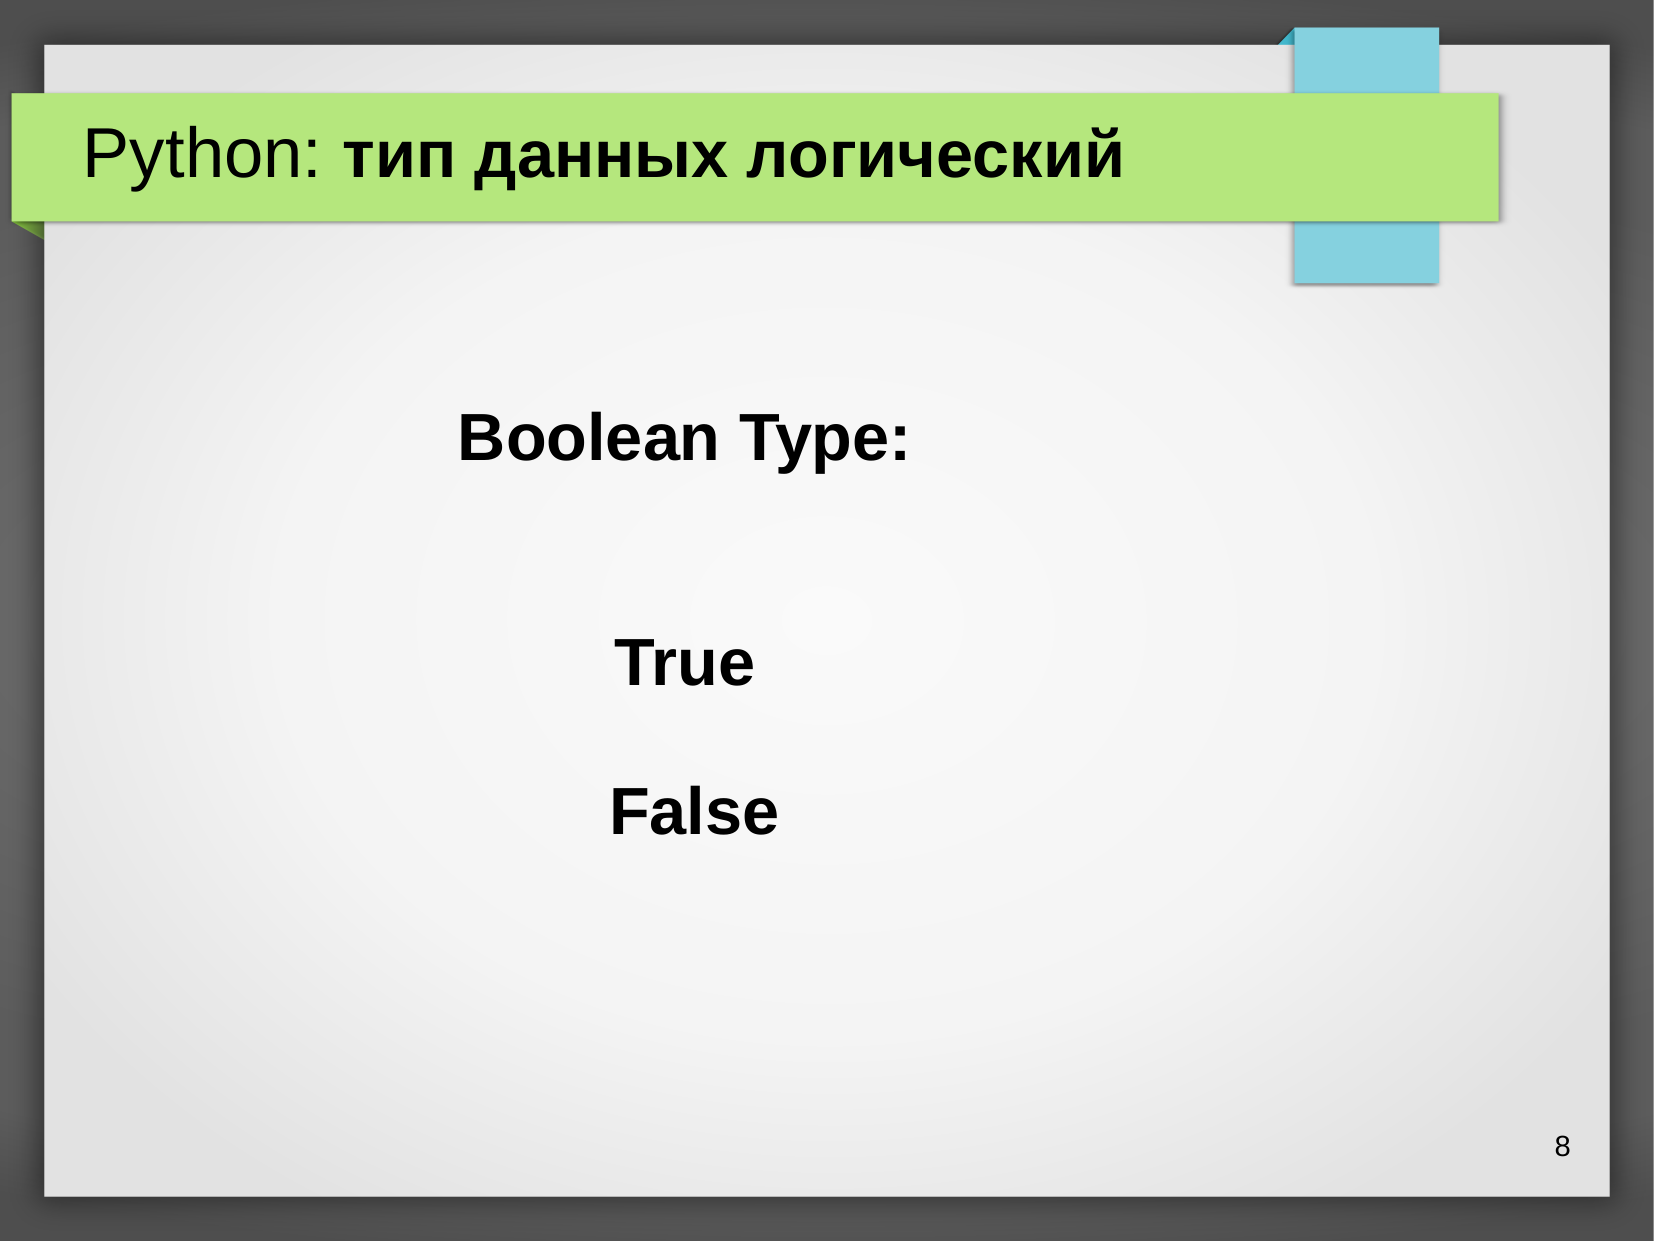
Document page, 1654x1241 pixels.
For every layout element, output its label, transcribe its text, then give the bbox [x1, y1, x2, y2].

text_box [418, 1105, 880, 1241]
title Python: тип данных логический [82, 49, 1571, 257]
text_box Boolean Type: True False [366, 369, 1004, 1105]
picture [0, 0, 1654, 1241]
